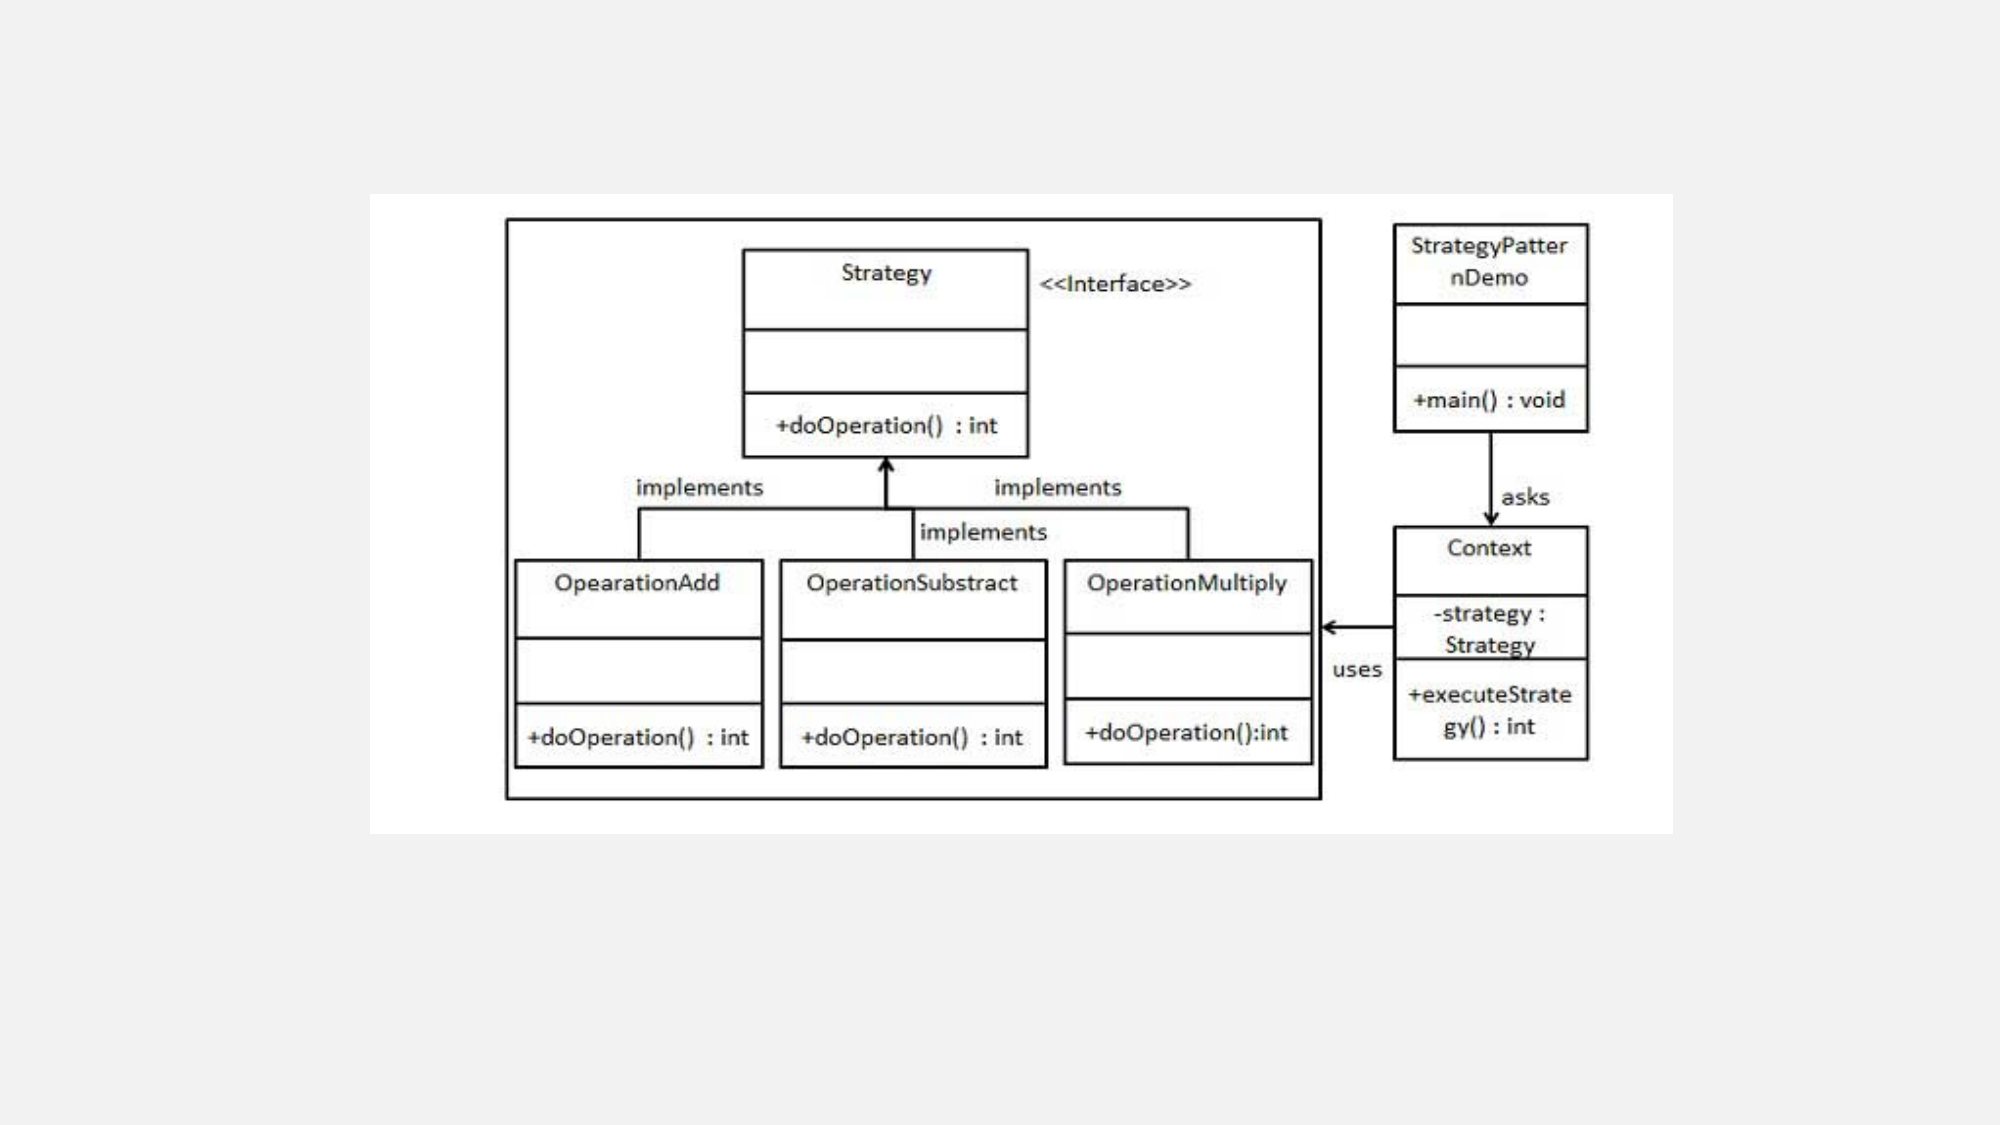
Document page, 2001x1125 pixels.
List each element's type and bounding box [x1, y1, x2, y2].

picture [370, 194, 1673, 834]
